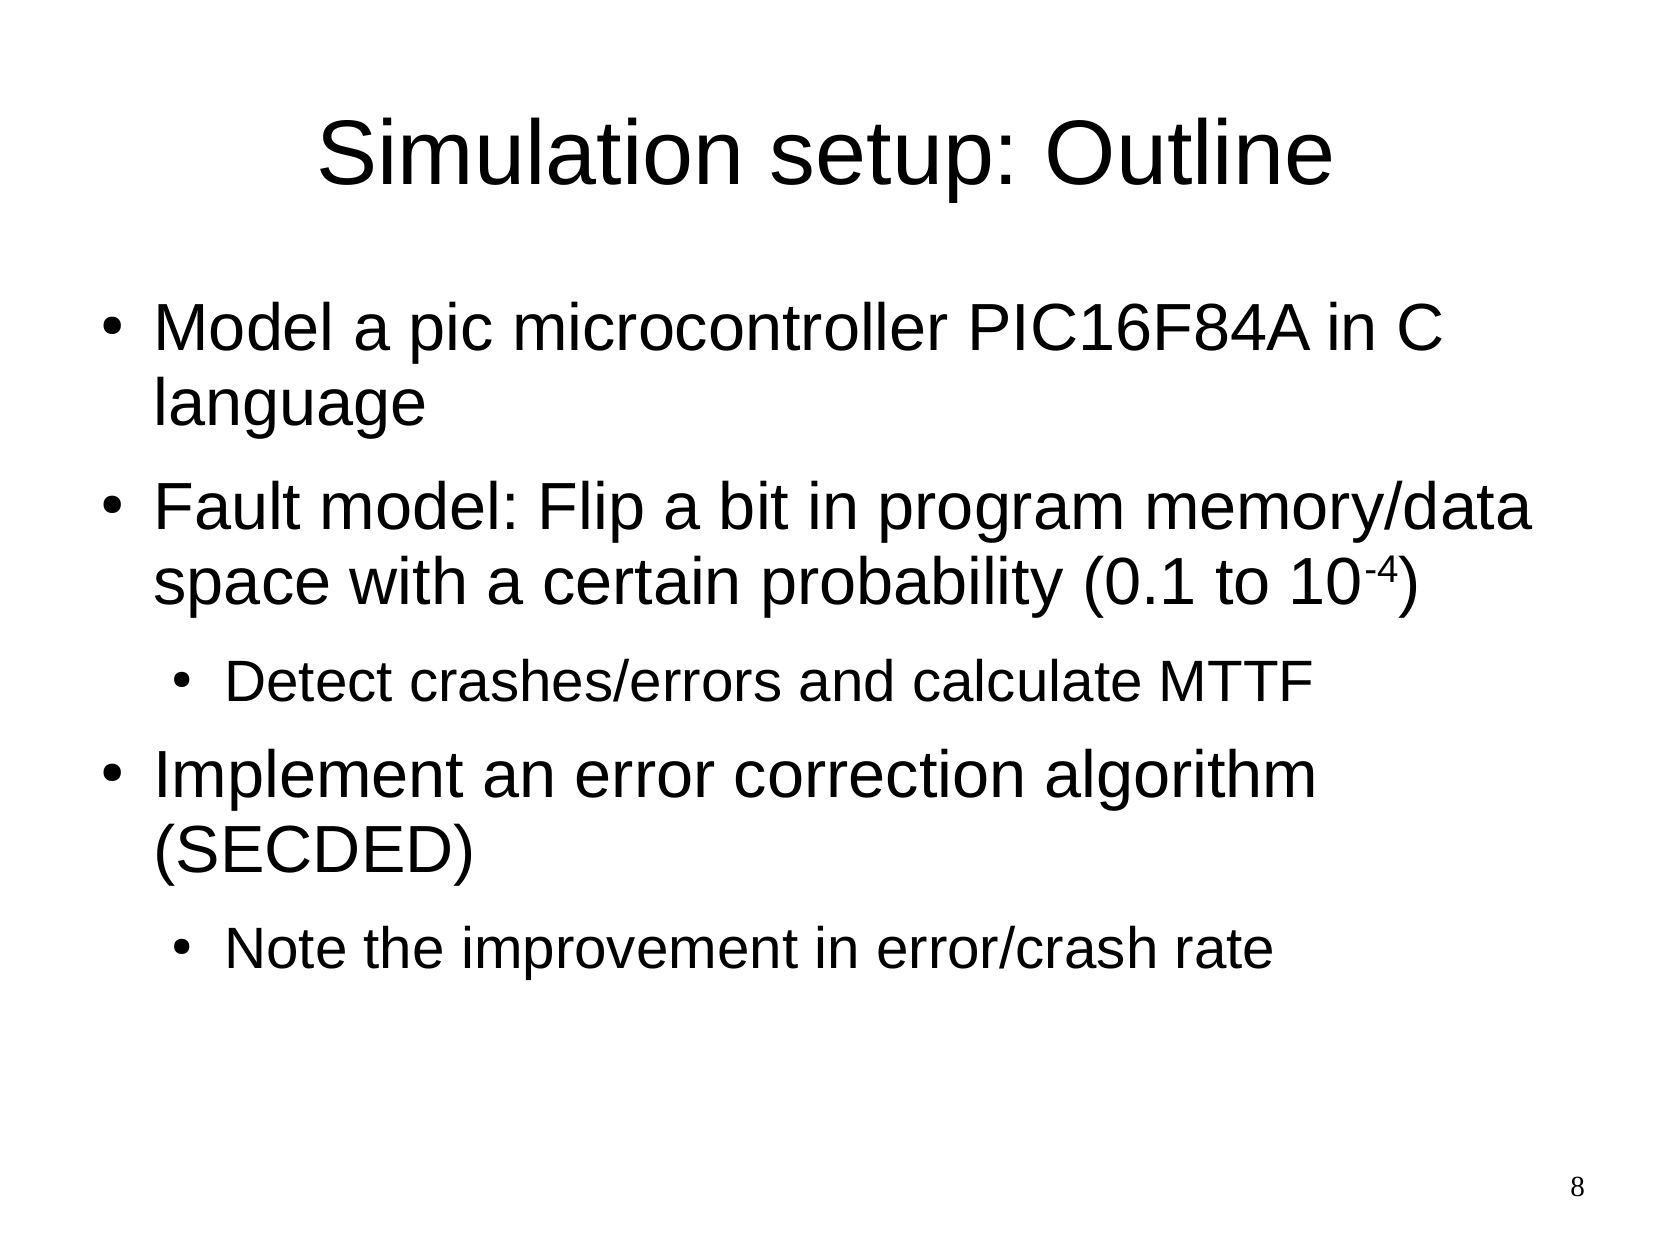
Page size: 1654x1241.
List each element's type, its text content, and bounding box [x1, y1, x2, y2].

title Simulation setup: Outline [82, 49, 1571, 257]
list Model a pic microcontroller PIC16F84A in C language Fault model: Flip a bit in program memory/data space with a certain probability (0.1 to 10-4) Detect crashes/errors and calculate MTTF Implement an error correction algorithm (SECDED) Note the improvement in error/crash rate [82, 290, 1571, 1109]
